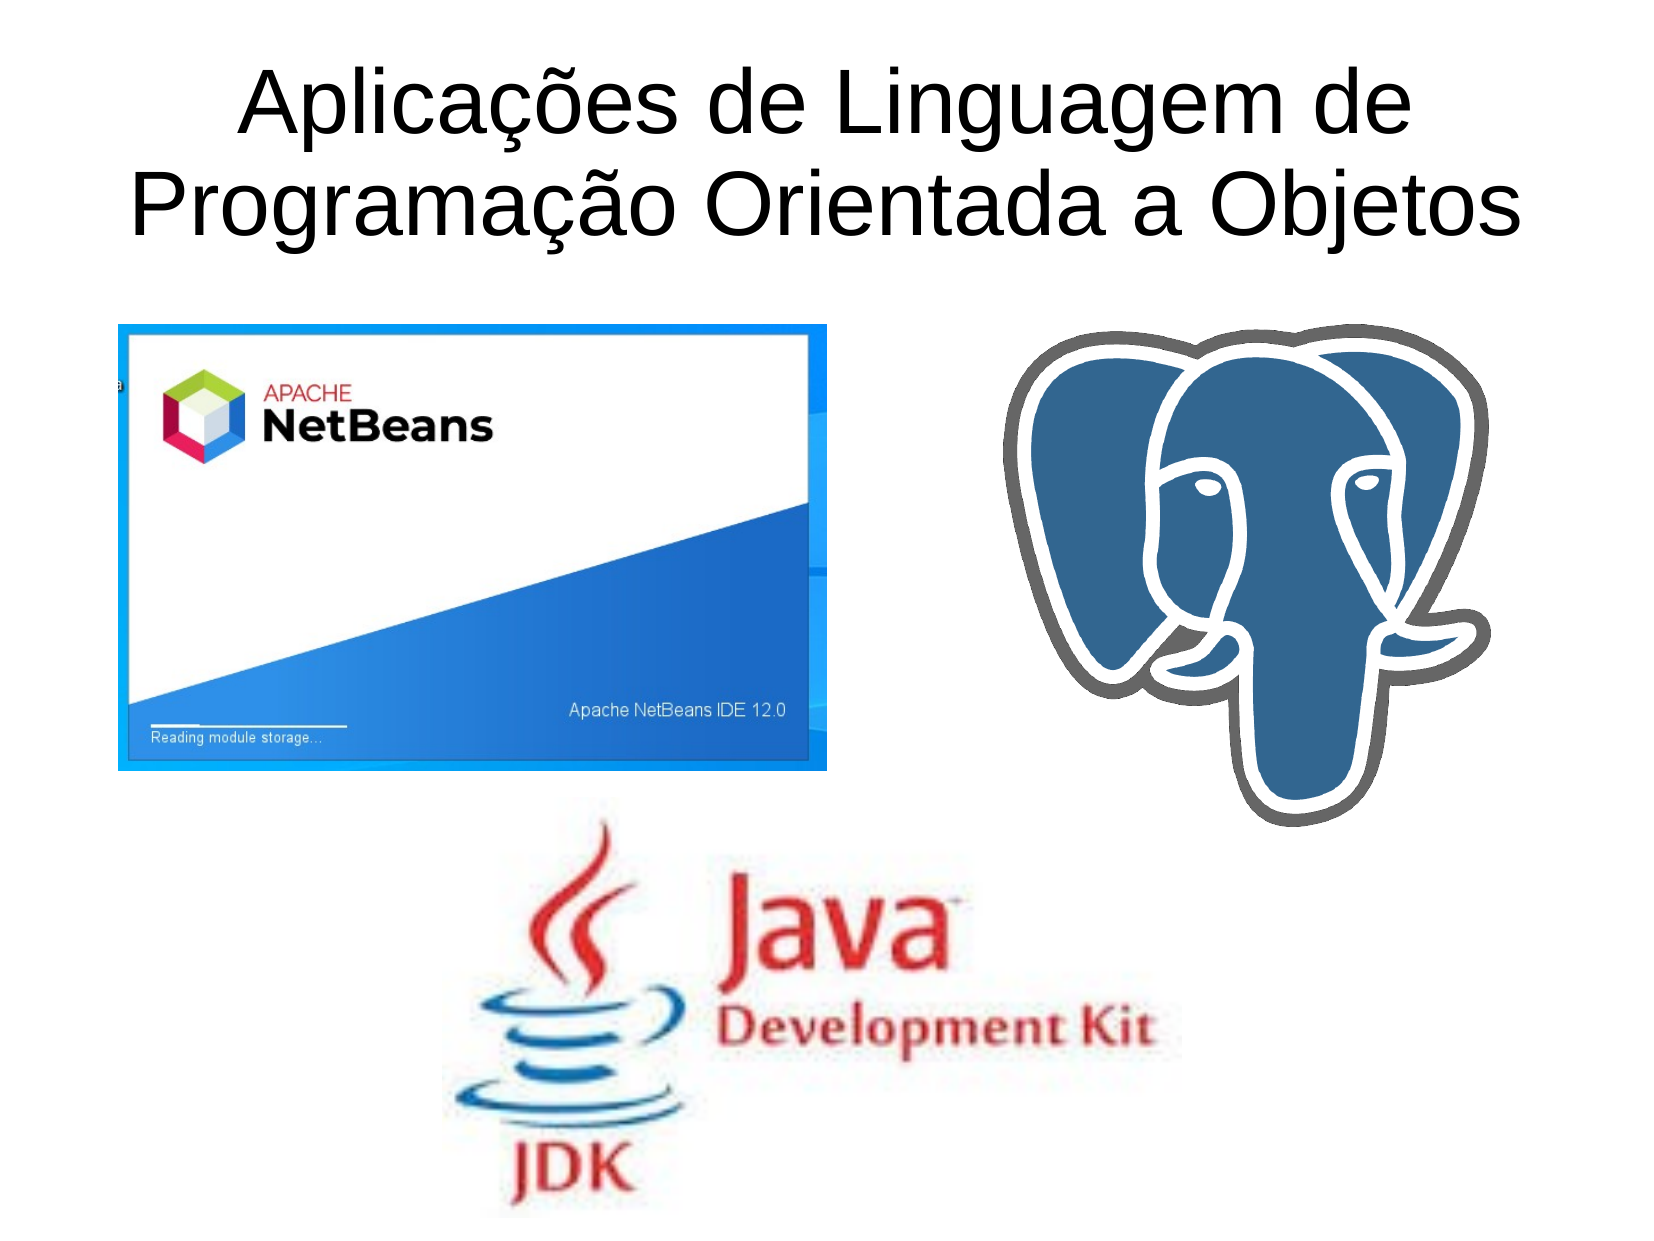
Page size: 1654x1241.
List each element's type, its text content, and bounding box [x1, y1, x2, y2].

picture [118, 381, 122, 392]
picture [442, 324, 1491, 1219]
picture [127, 324, 827, 771]
title Aplicações de Linguagem de Programação Orientada a Objetos [82, 49, 1571, 257]
